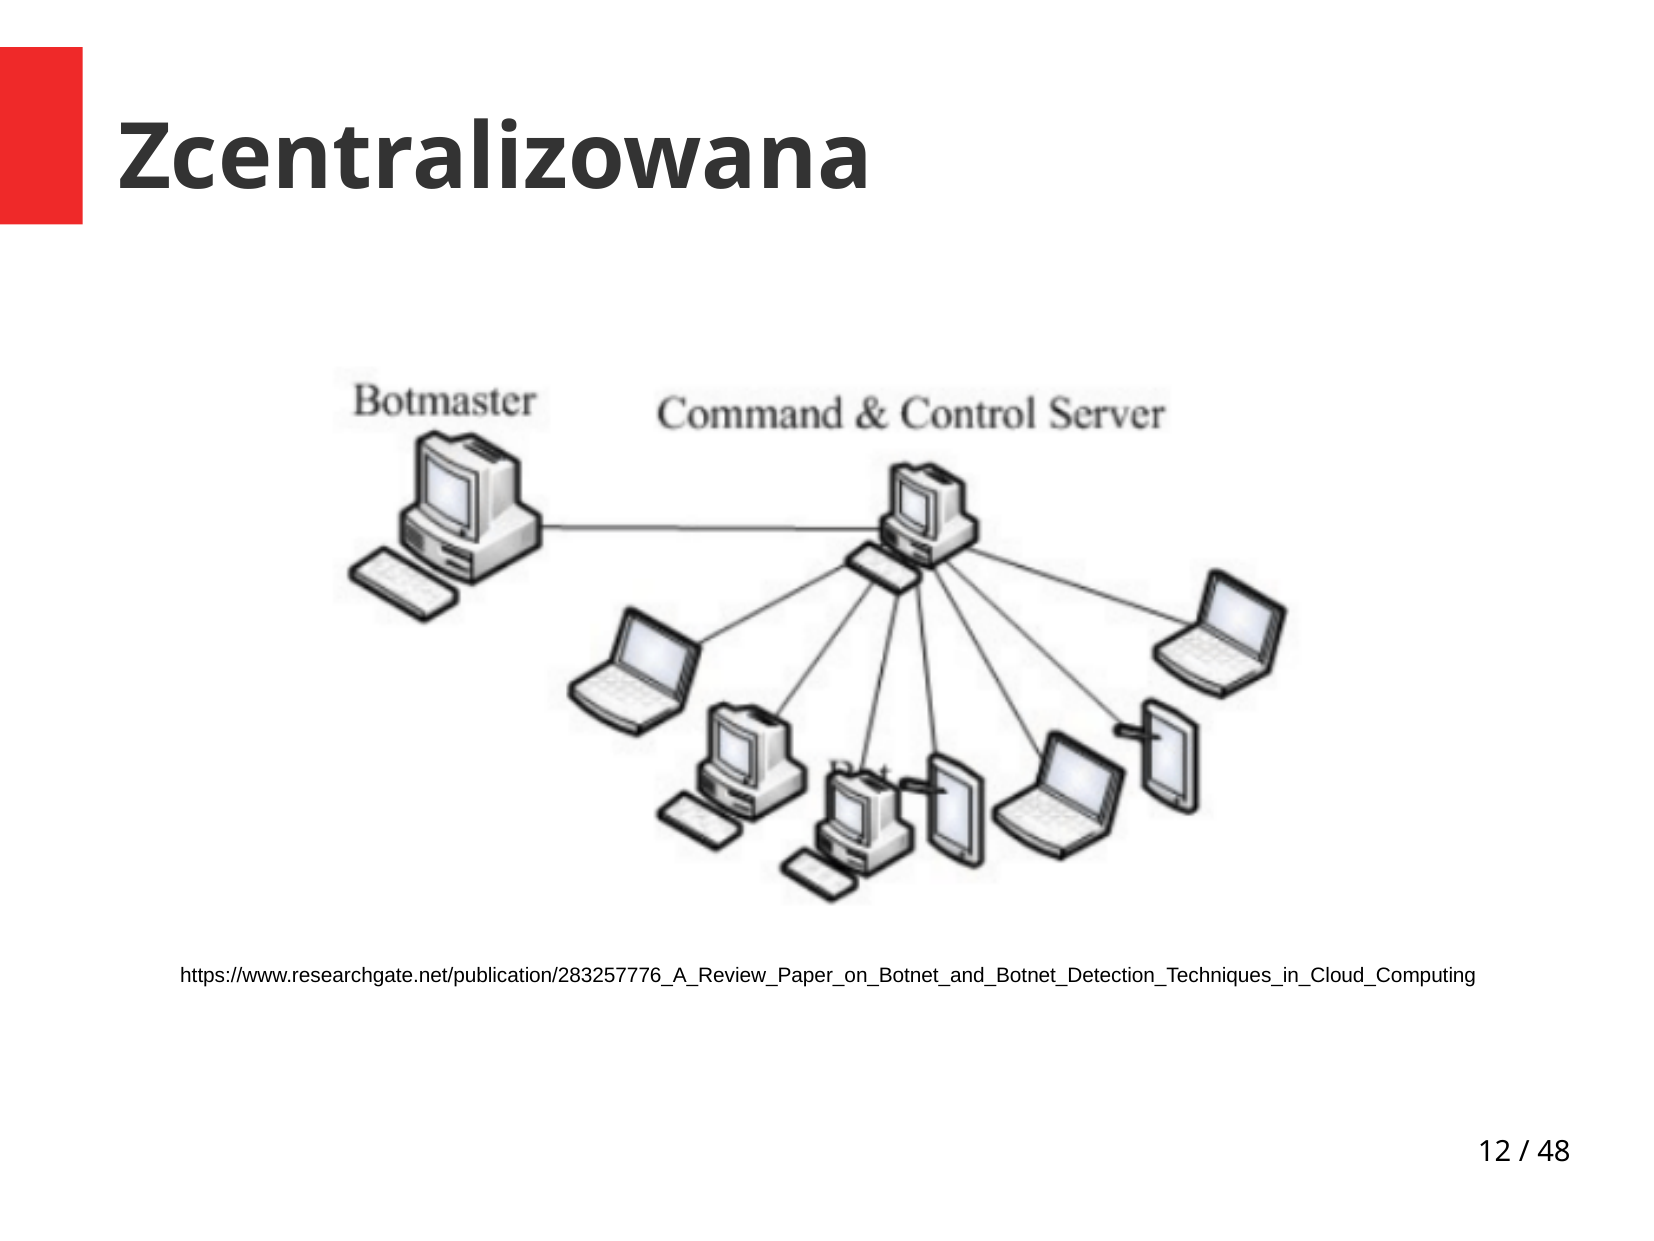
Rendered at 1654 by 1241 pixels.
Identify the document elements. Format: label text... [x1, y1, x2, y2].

picture [329, 365, 1332, 920]
title Zcentralizowana [118, 49, 1571, 257]
text_box https://www.researchgate.net/publication/283257776_A_Review_Paper_on_Botnet_and_Botnet_Detection_Techniques_in_Cloud_Computing [165, 956, 1501, 991]
